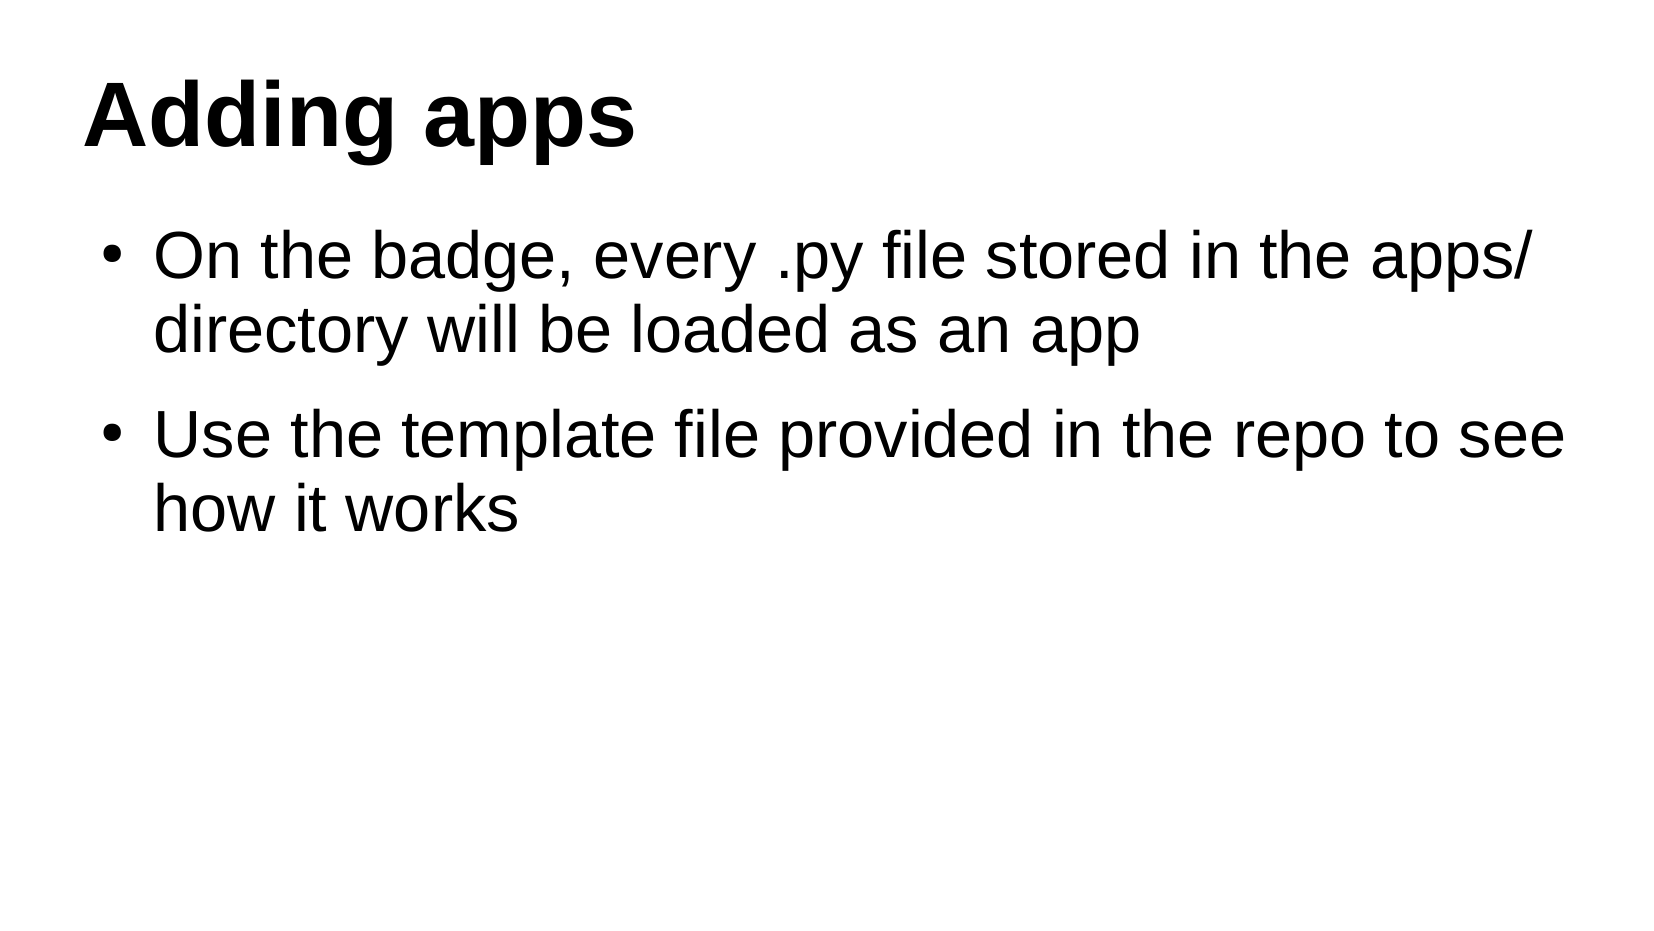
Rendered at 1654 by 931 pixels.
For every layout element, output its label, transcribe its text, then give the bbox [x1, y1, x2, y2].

list On the badge, every .py file stored in the apps/ directory will be loaded as an app Use the template file provided in the repo to see how it works [82, 217, 1571, 886]
title Adding apps [82, 37, 1571, 193]
